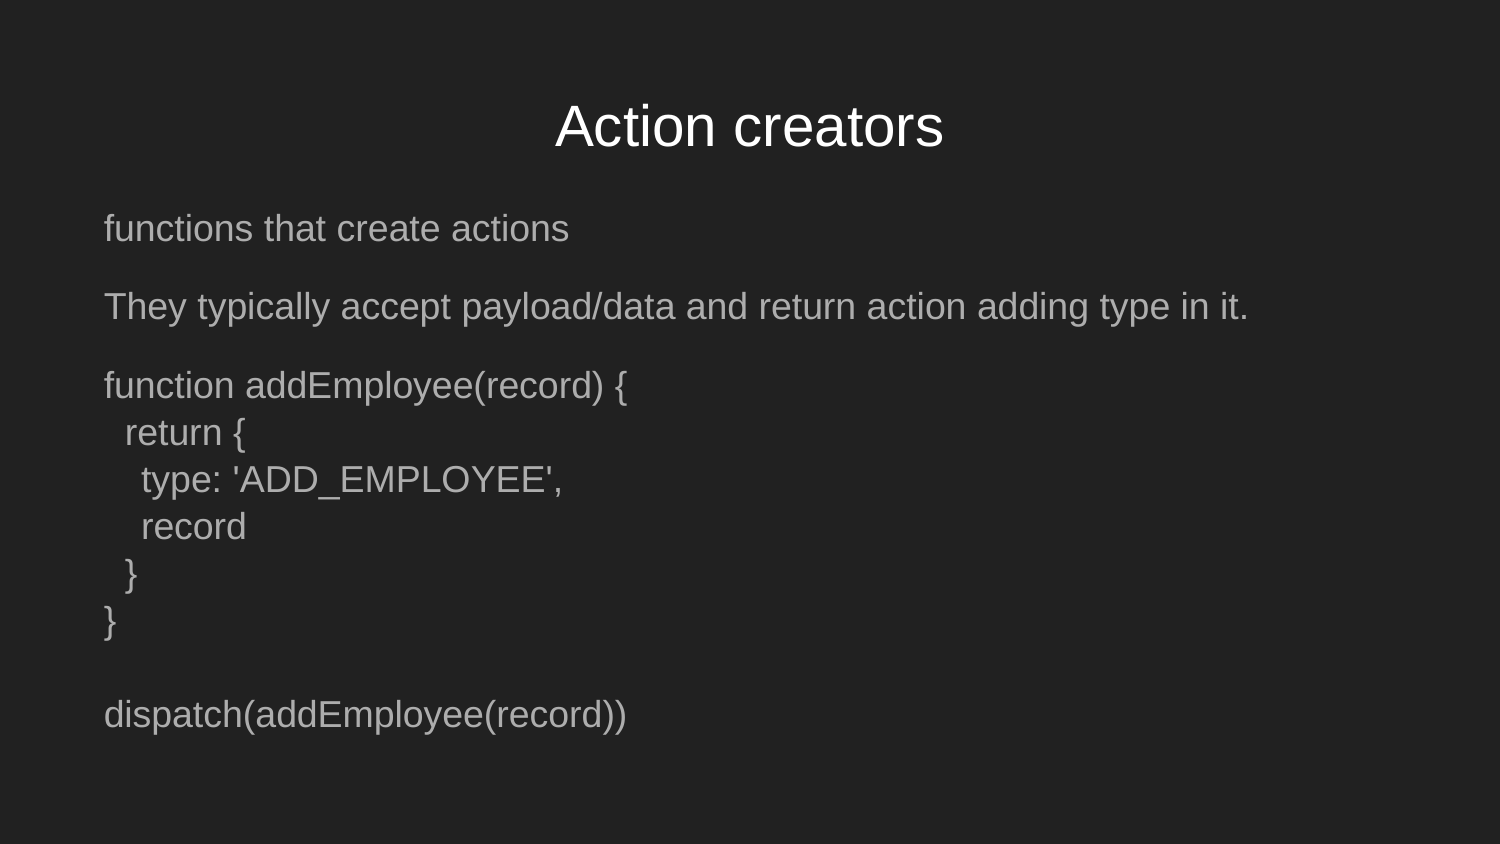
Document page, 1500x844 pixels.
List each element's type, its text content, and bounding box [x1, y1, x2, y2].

title Action creators [51, 72, 1449, 167]
list functions that create actions They typically accept payload/data and return action adding type in it. function addEmployee(record) { return { type: 'ADD_EMPLOYEE', record } } dispatch(addEmployee(record)) [51, 189, 1449, 750]
